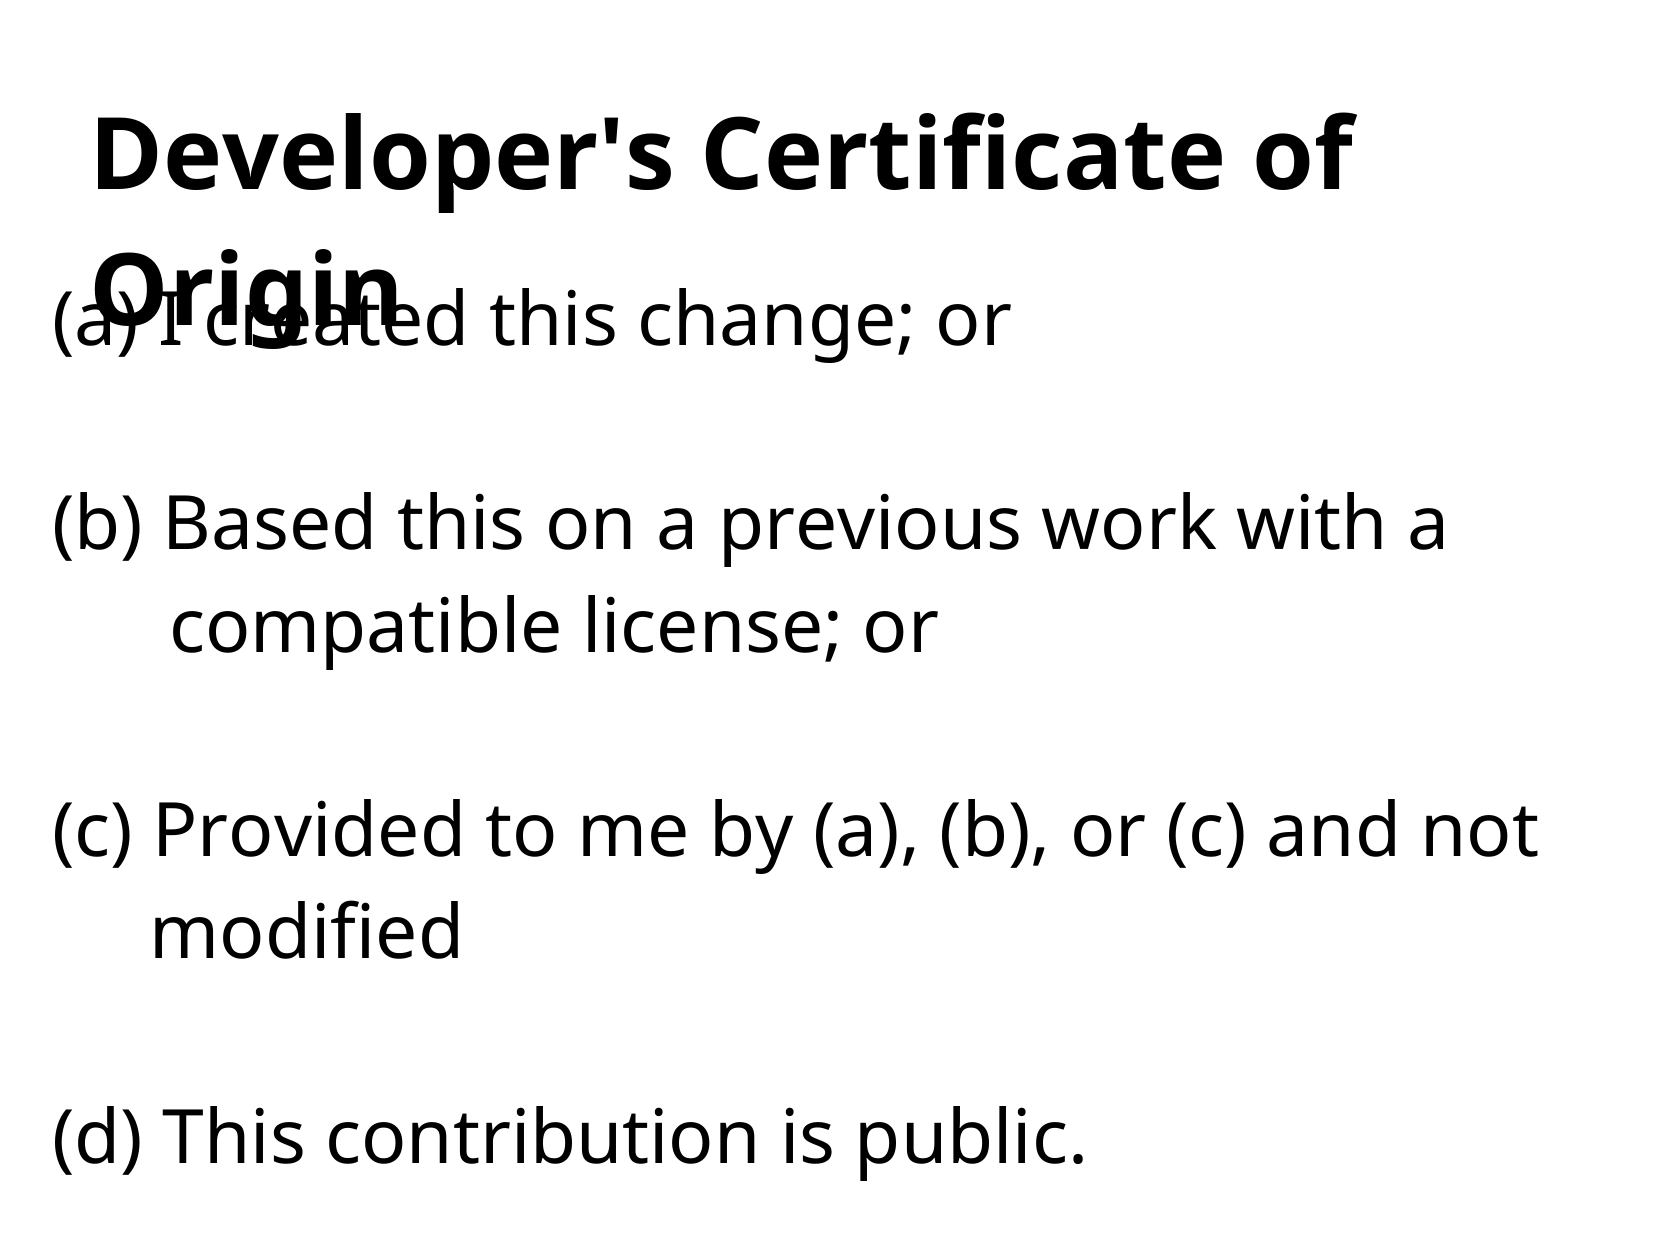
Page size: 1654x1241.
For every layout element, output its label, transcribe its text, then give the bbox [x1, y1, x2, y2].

text_box Developer's Certificate of Origin [75, 75, 1613, 226]
text_box (a) I created this change; or (b) Based this on a previous work with a compatible license; or (c) Provided to me by (a), (b), or (c) and not modified (d) This contribution is public. [37, 257, 1546, 1083]
